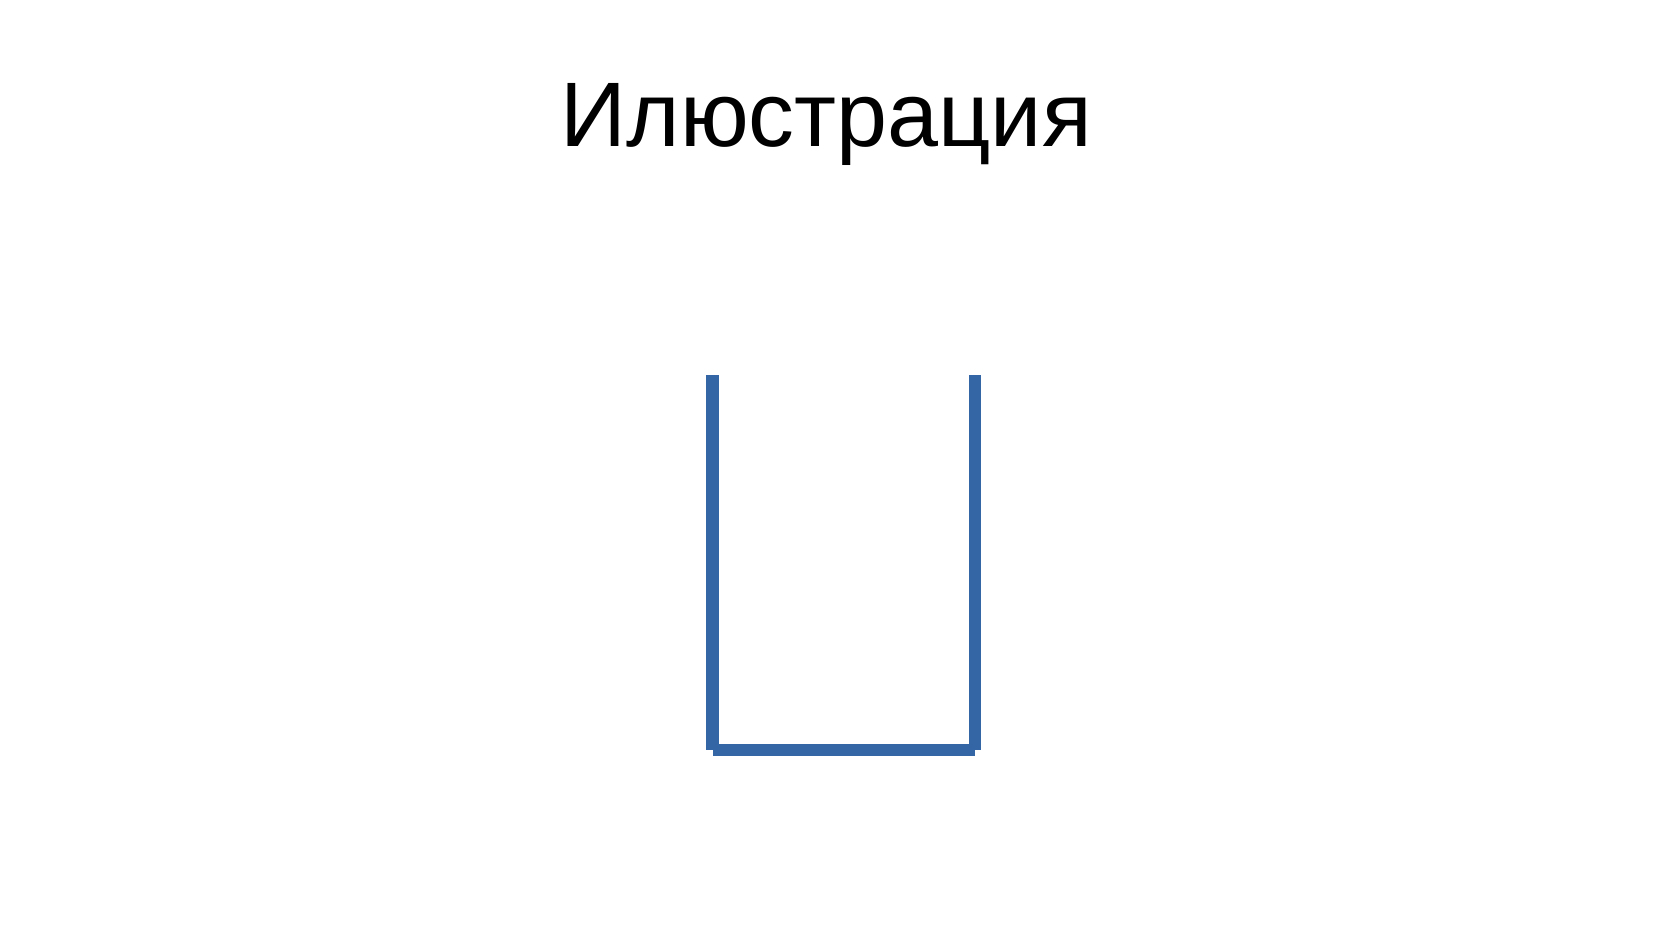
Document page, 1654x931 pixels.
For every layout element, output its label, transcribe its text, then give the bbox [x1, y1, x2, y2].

title Илюстрация [82, 37, 1571, 193]
